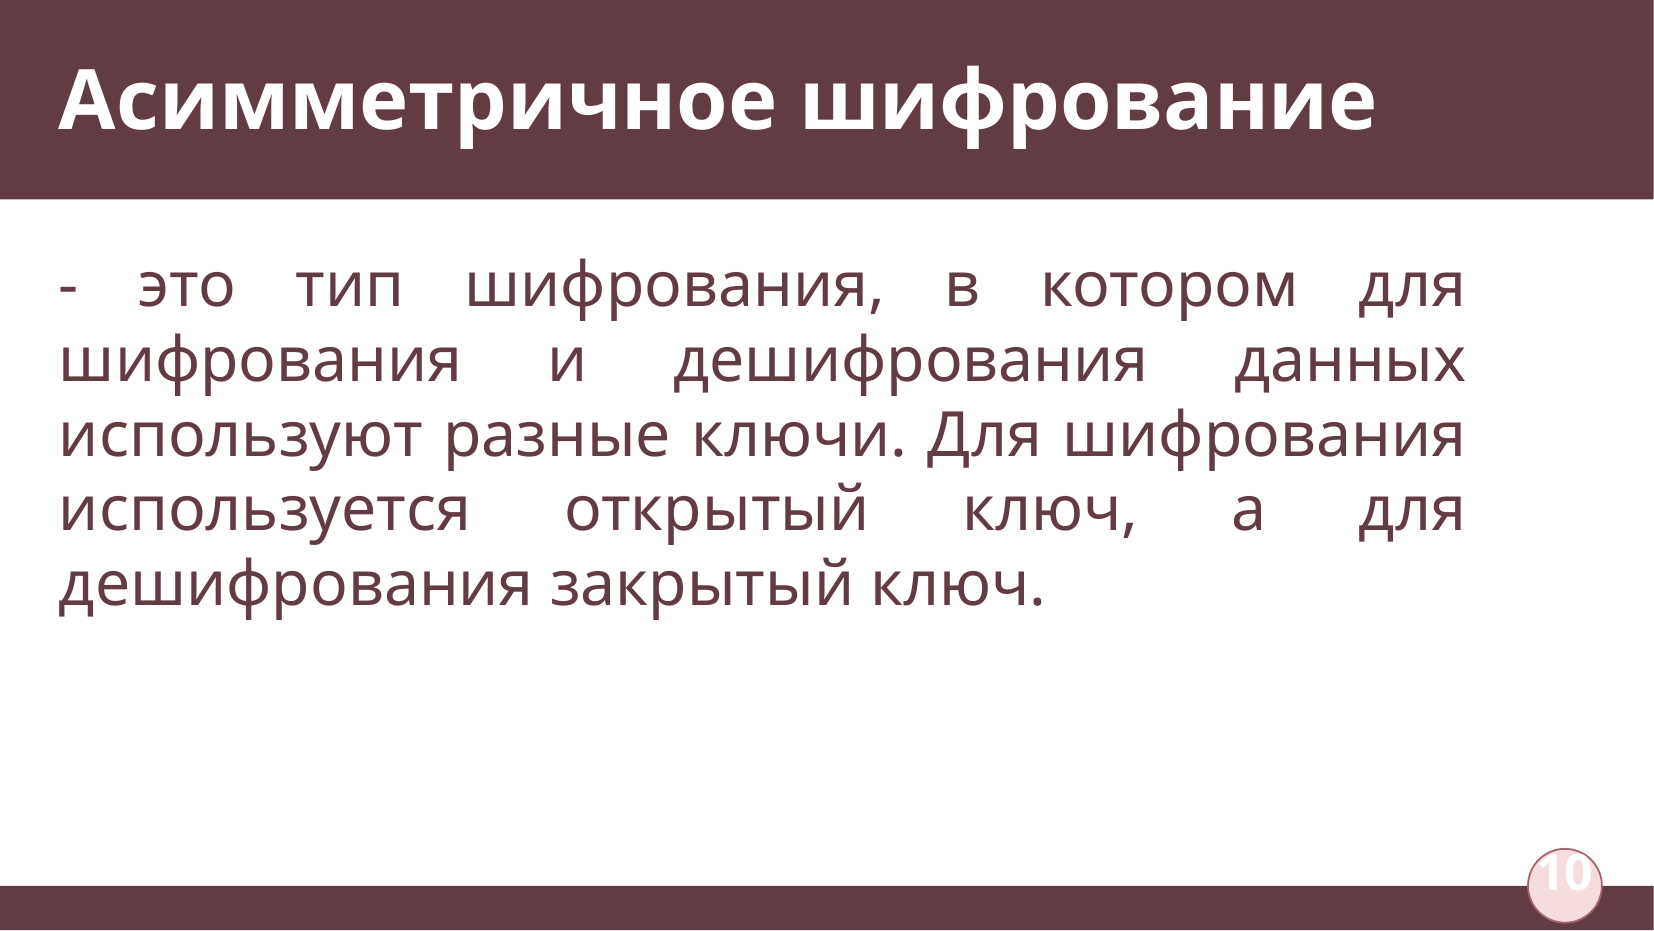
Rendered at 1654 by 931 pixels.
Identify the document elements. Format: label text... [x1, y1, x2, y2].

list - это тип шифрования, в котором для шифрования и дешифрования данных используют разные ключи. Для шифрования используется открытый ключ, а для дешифрования закрытый ключ. [59, 243, 1595, 769]
title Асимметричное шифрование [59, 37, 1595, 155]
